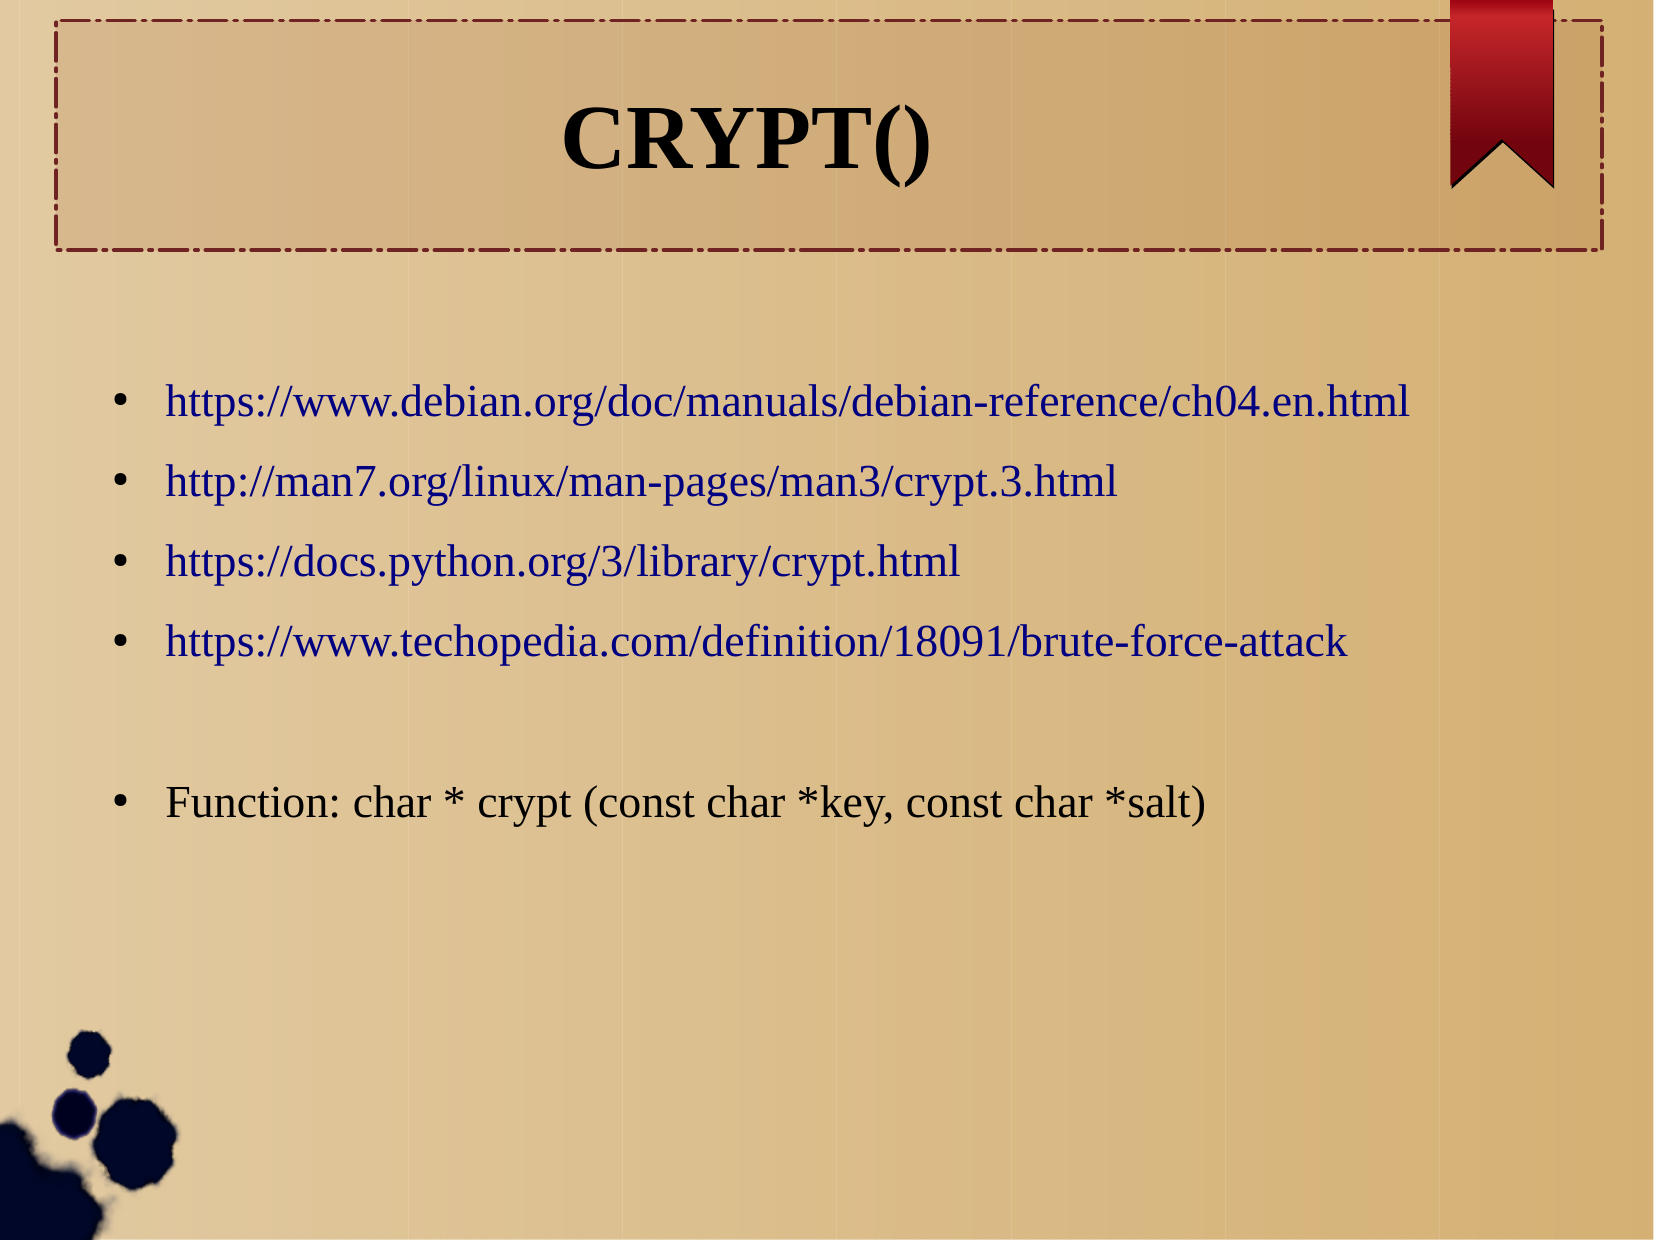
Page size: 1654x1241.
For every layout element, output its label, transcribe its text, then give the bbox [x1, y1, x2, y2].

list https://www.debian.org/doc/manuals/debian-reference/ch04.en.html http://man7.org/linux/man-pages/man3/crypt.3.html https://docs.python.org/3/library/crypt.html https://www.techopedia.com/definition/18091/brute-force-attack Function: char * crypt (const char *key, const char *salt) [94, 295, 1583, 968]
title CRYPT() [82, 47, 1412, 229]
